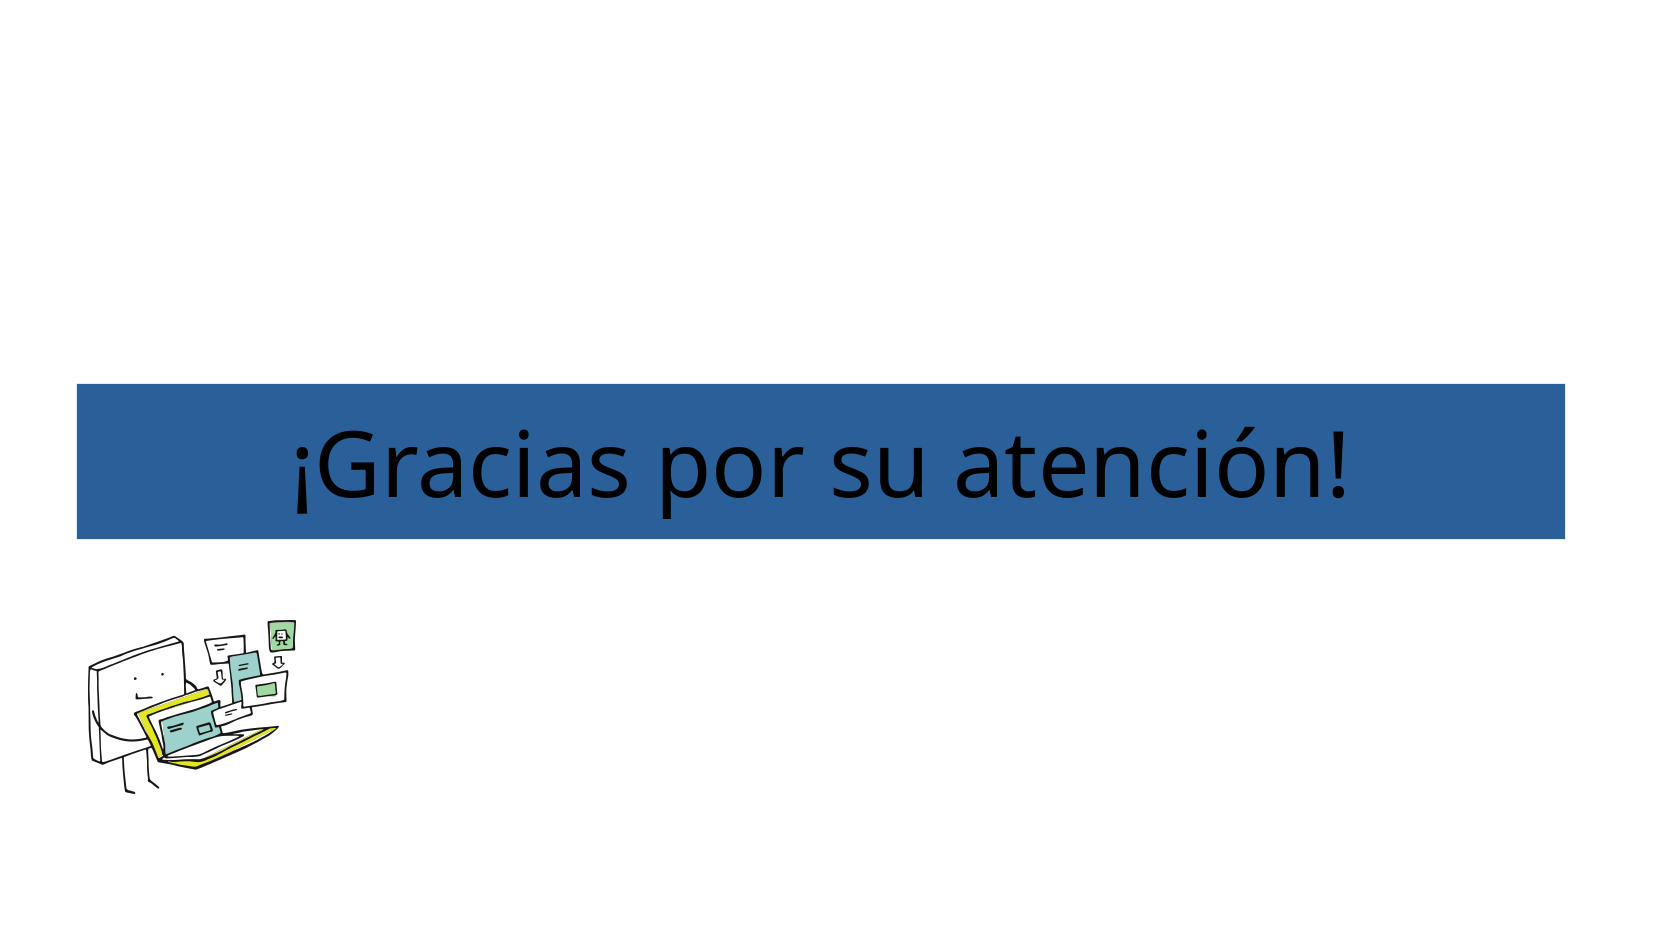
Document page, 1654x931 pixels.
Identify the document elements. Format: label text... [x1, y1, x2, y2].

title ¡Gracias por su atención! [76, 383, 1566, 540]
picture [88, 620, 296, 794]
